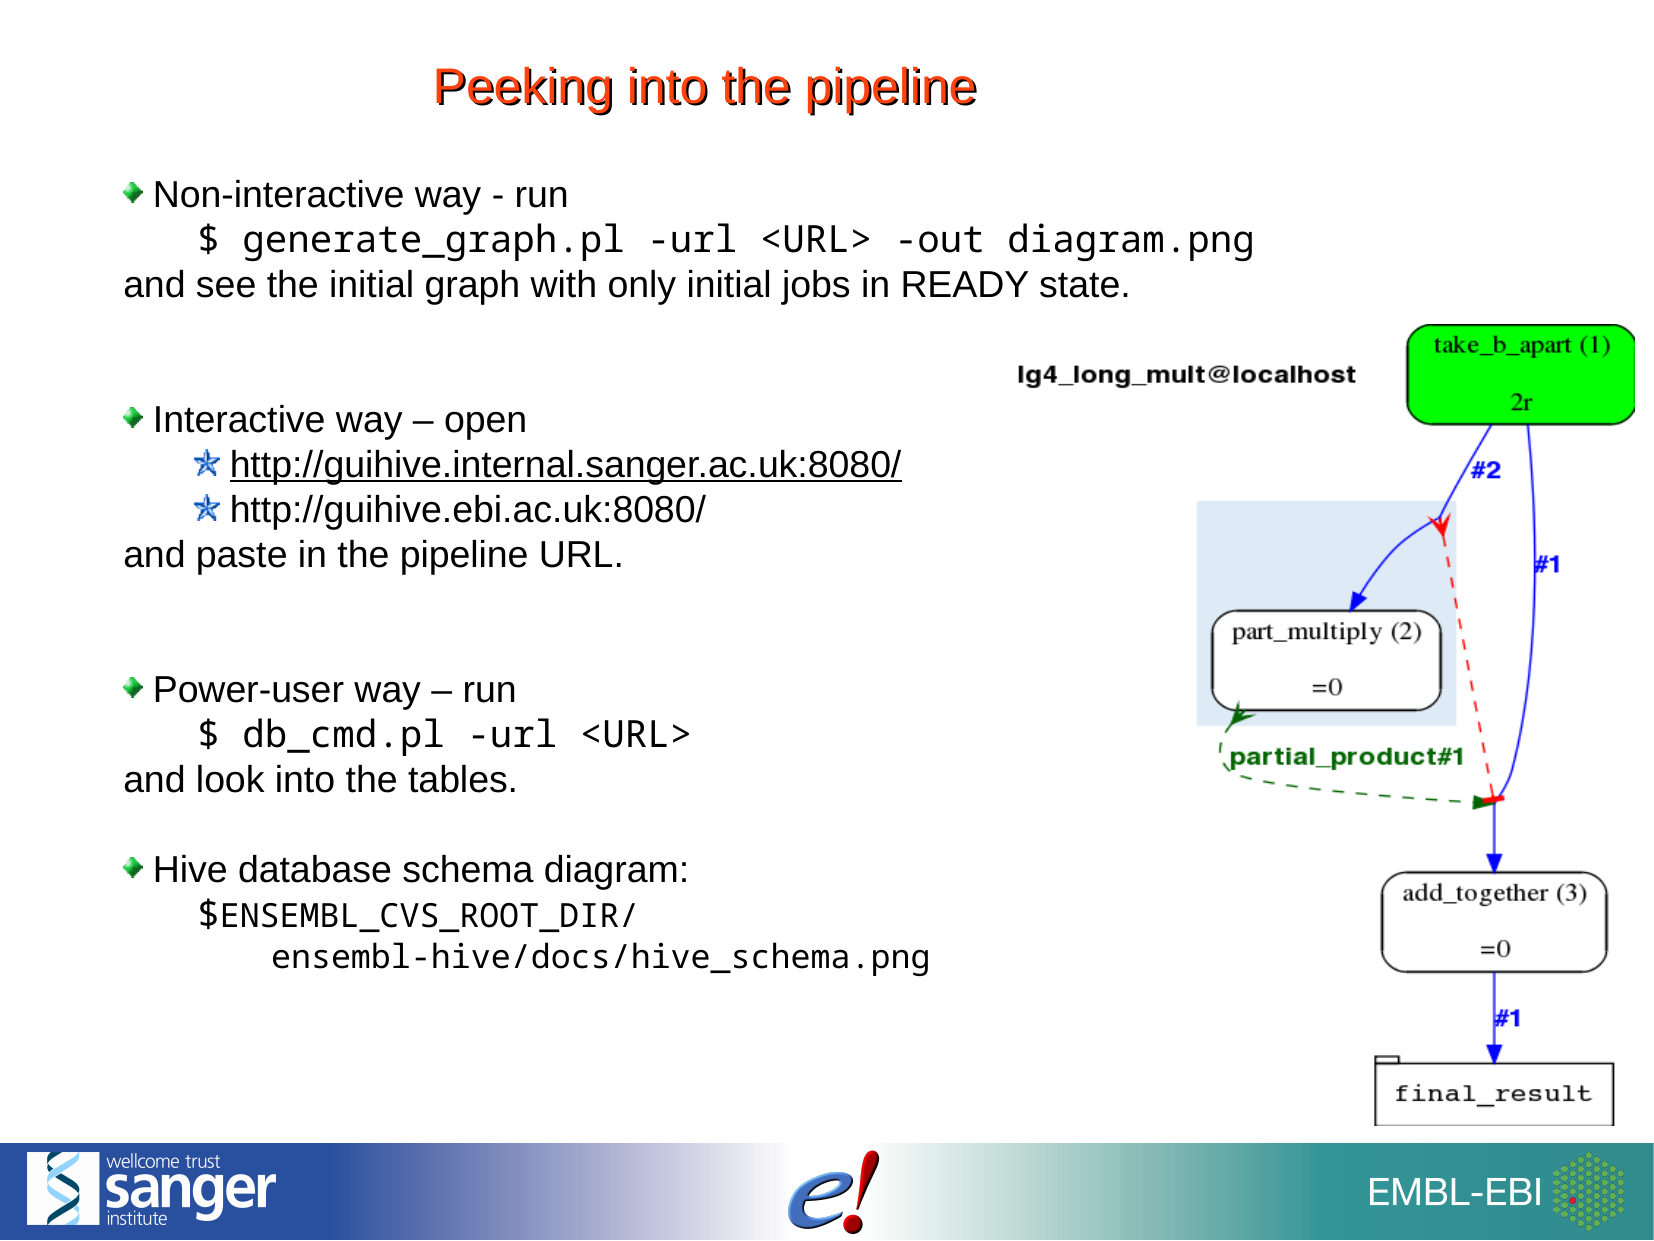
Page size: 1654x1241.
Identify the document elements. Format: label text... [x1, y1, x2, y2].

picture [1003, 324, 1635, 1126]
text_box Non-interactive way - run $ generate_graph.pl -url <URL> -out diagram.png and see the initial graph with only initial jobs in READY state. Interactive way – open http://guihive.internal.sanger.ac.uk:8080/ http://guihive.ebi.ac.uk:8080/ and paste in the pipeline URL. Power-user way – run $ db_cmd.pl -url <URL> and look into the tables. Hive database schema diagram: $ENSEMBL_CVS_ROOT_DIR/ ensembl-hive/docs/hive_schema.png [108, 155, 1426, 1168]
picture [123, 857, 143, 878]
picture [194, 449, 220, 476]
picture [123, 182, 143, 203]
picture [123, 677, 143, 698]
text_box Peeking into the pipeline [82, 49, 1327, 129]
picture [123, 407, 143, 428]
picture [194, 494, 220, 521]
picture [0, 1143, 1654, 1240]
